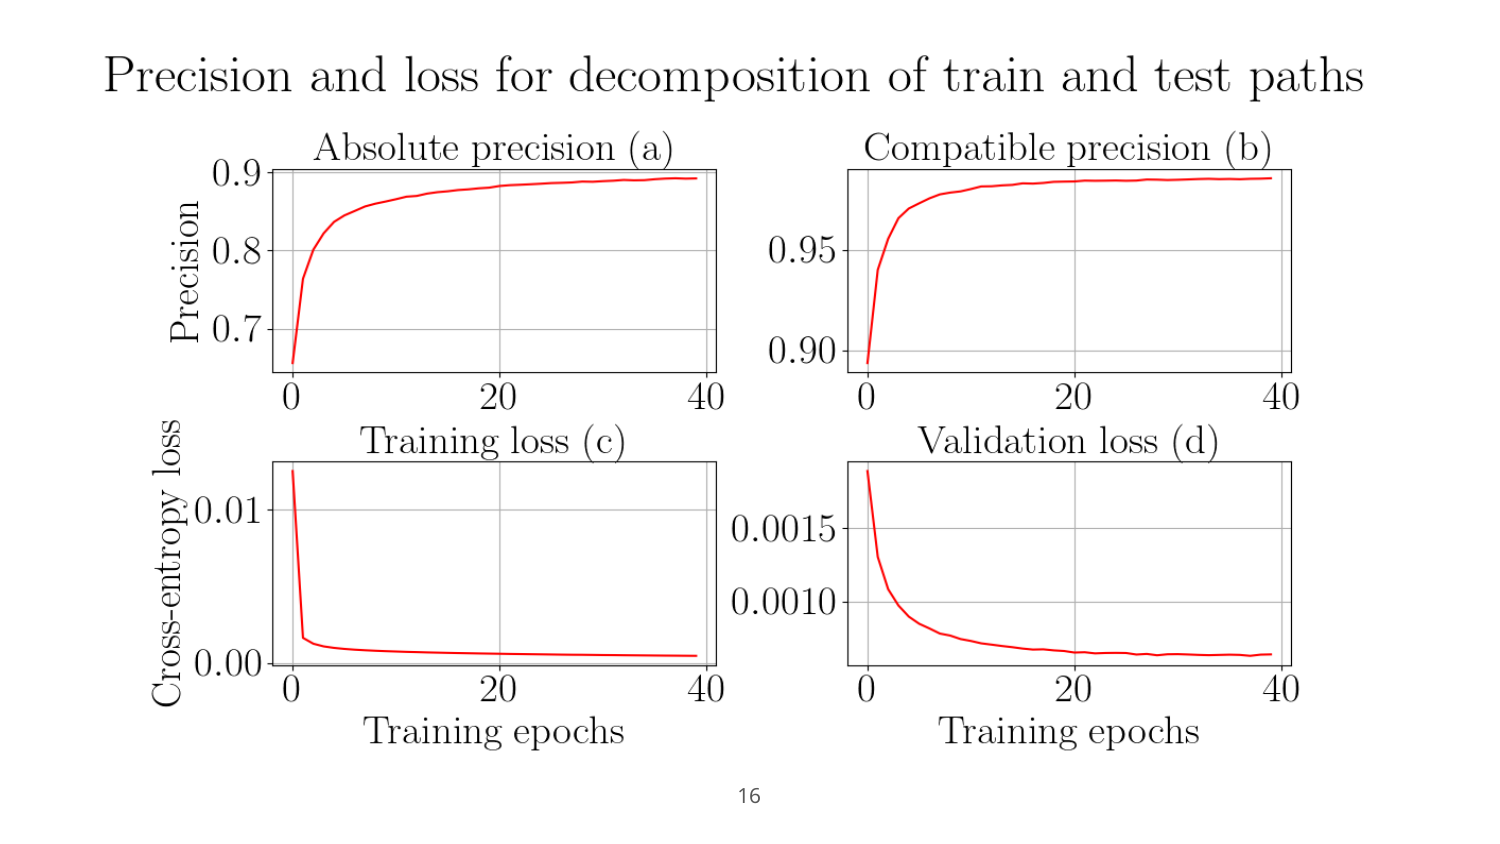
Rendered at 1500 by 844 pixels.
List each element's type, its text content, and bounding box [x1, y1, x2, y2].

slide_number <number> [686, 765, 777, 830]
picture [62, 34, 1451, 765]
